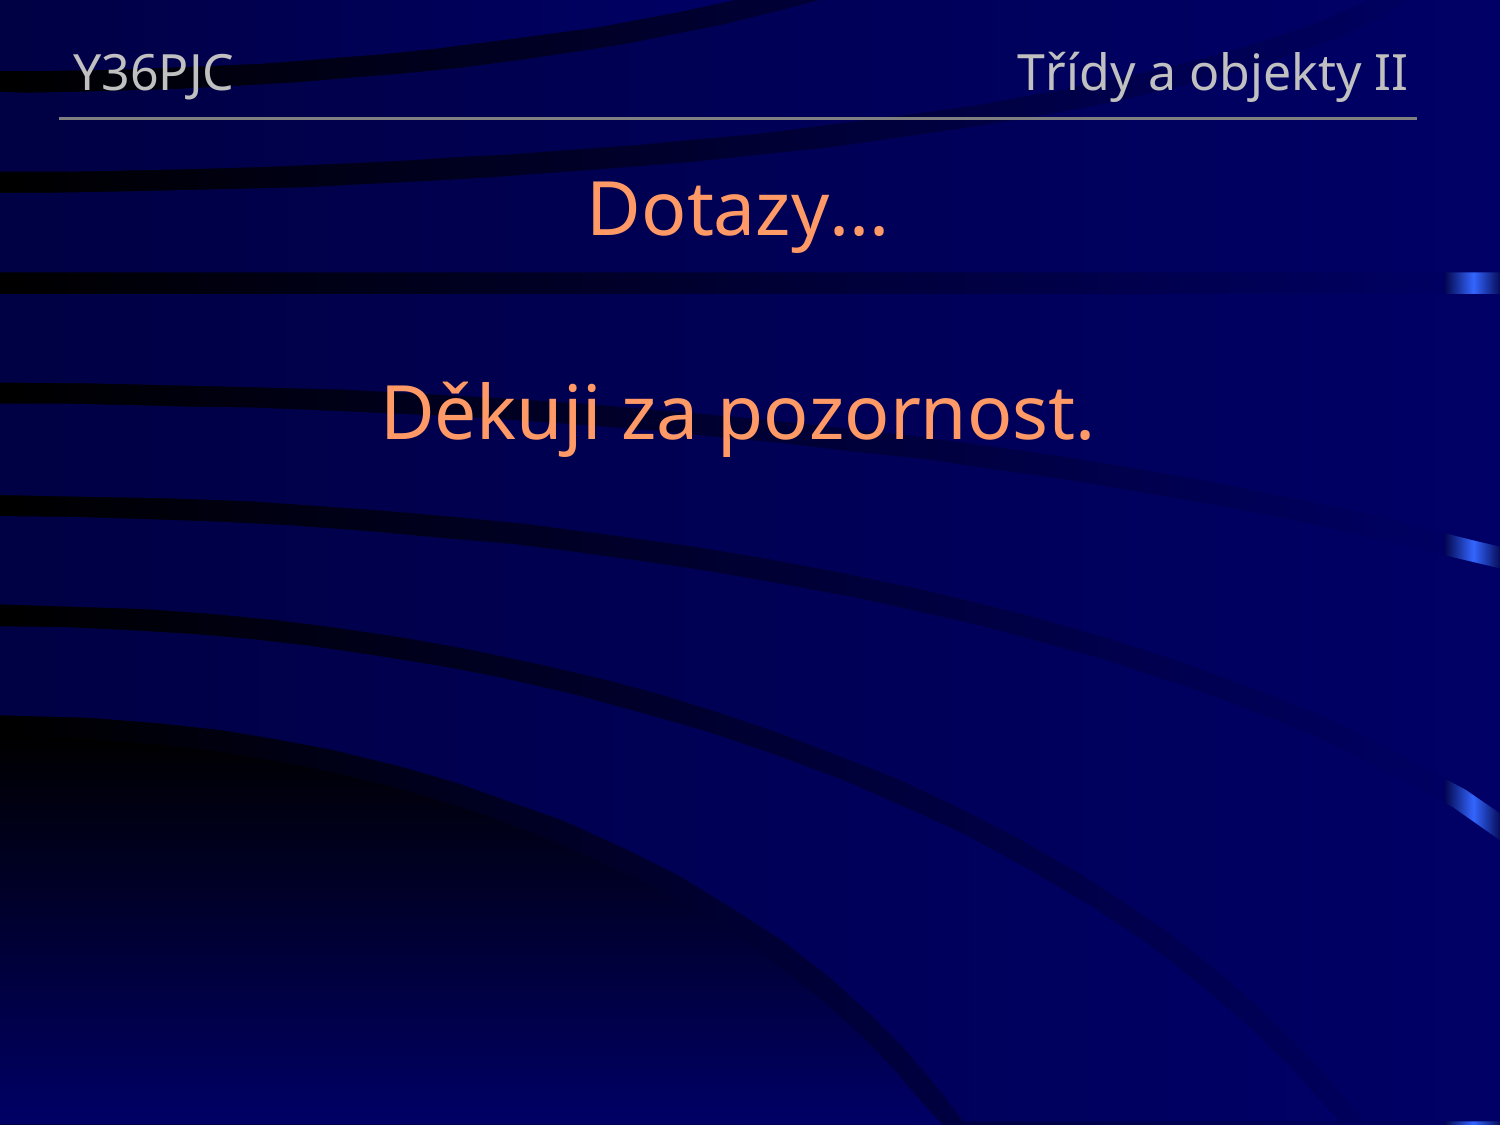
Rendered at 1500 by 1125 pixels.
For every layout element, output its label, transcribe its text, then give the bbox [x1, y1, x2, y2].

text_box Y36PJC [59, 29, 251, 105]
text_box Dotazy... Děkuji za pozornost. [59, 147, 1418, 500]
text_box Třídy a objekty II [1003, 29, 1418, 105]
